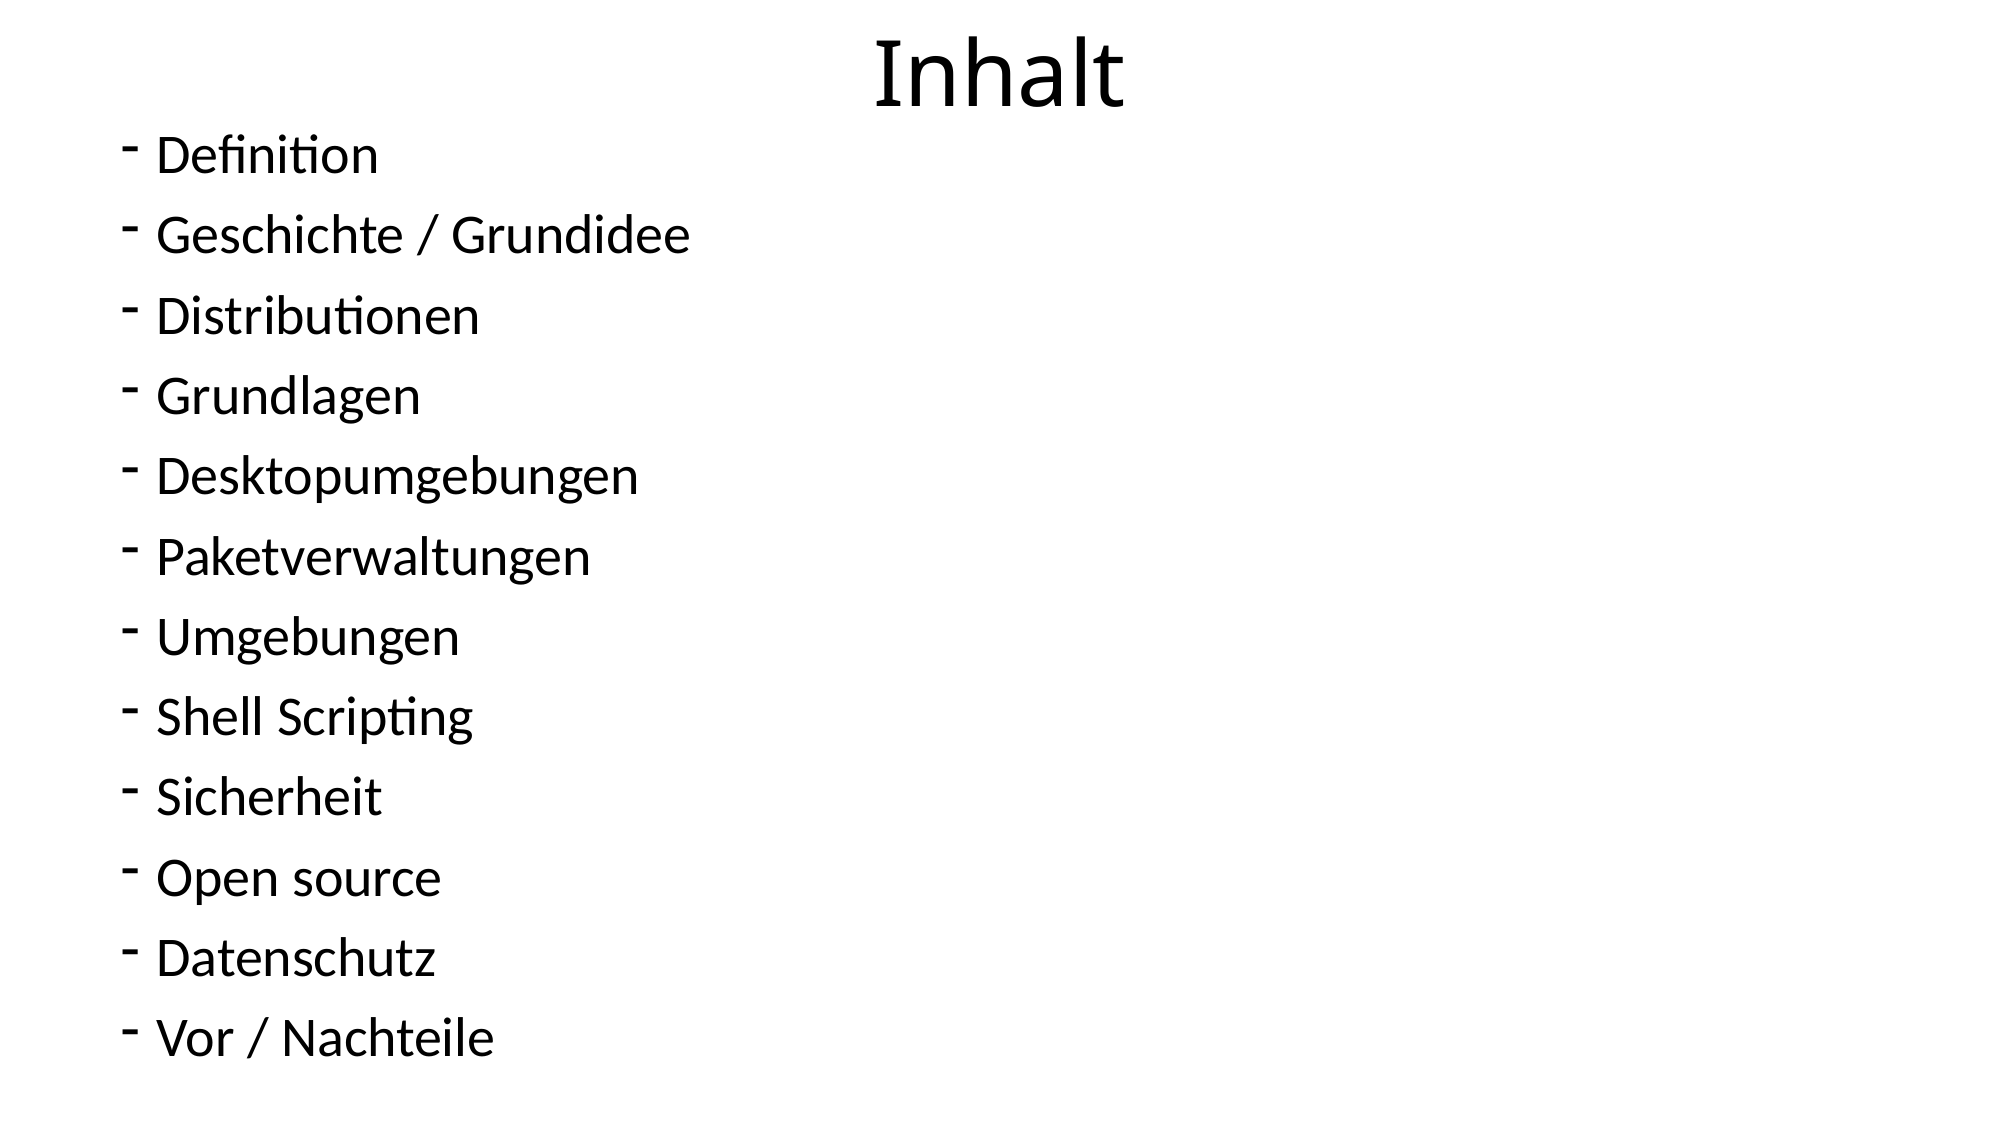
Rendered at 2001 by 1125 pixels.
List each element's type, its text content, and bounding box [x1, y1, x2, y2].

list Definition Geschichte / Grundidee Distributionen Grundlagen Desktopumgebungen Paketverwaltungen Umgebungen Shell Scripting Sicherheit Open source Datenschutz Vor / Nachteile [105, 118, 1831, 1087]
title Inhalt [137, 0, 1863, 186]
